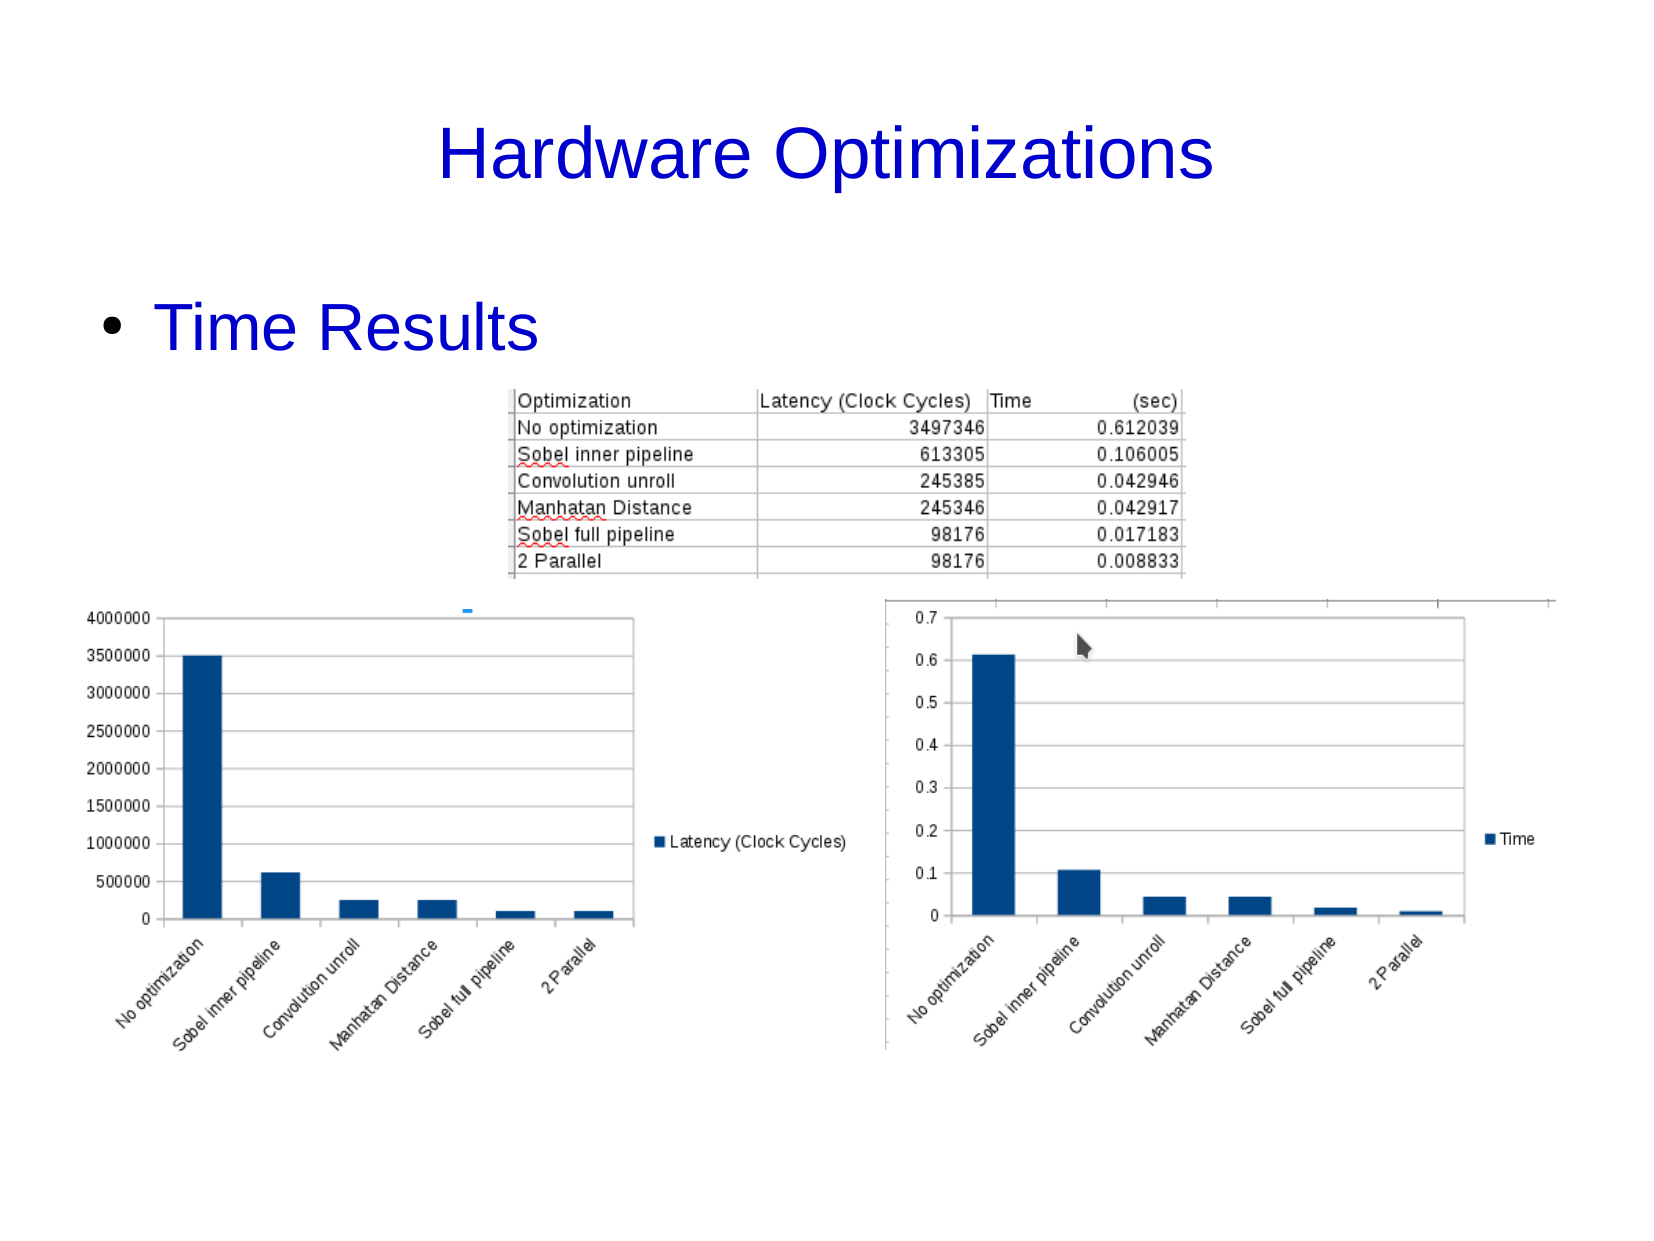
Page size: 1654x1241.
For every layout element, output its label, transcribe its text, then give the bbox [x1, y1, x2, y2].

title Hardware Optimizations [82, 49, 1571, 257]
picture [82, 609, 848, 1063]
list Time Results [82, 290, 1571, 1010]
picture [508, 389, 1186, 579]
picture [885, 599, 1556, 1051]
